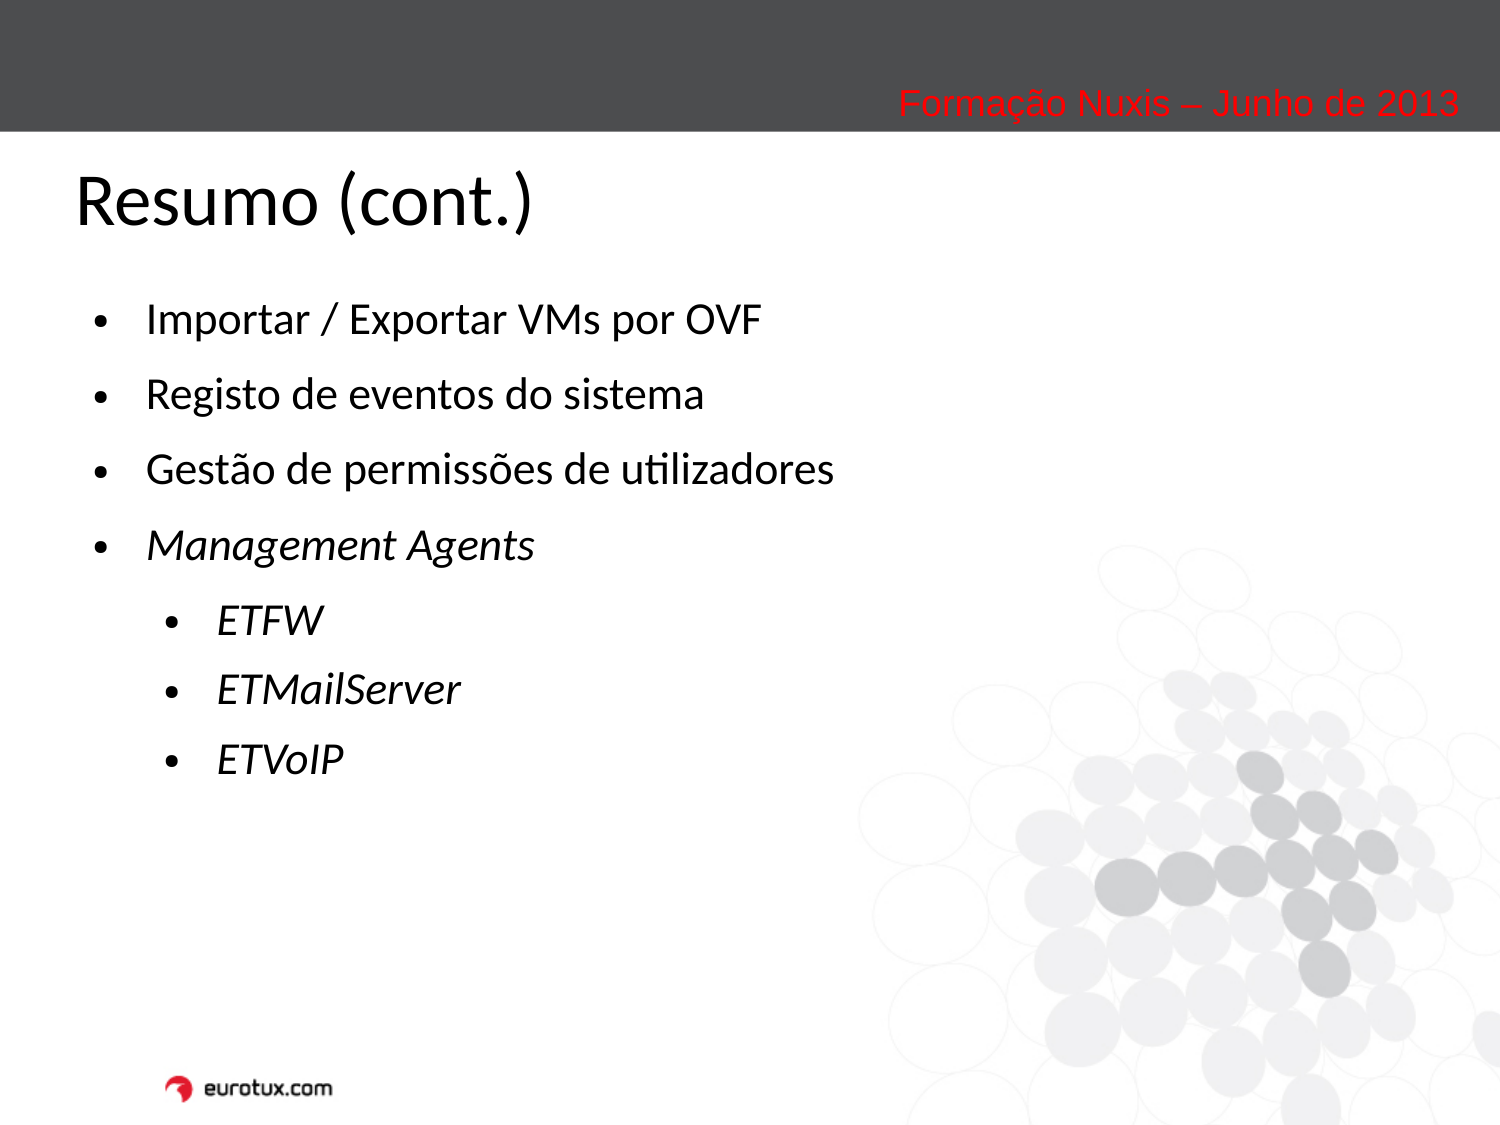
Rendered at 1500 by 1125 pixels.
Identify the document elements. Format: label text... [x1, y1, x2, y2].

picture [0, 0, 1500, 1125]
title Resumo (cont.) [75, 112, 1425, 299]
list Importar / Exportar VMs por OVF Registo de eventos do sistema Gestão de permissões de utilizadores Management Agents ETFW ETMailServer ETVoIP [75, 299, 1425, 953]
